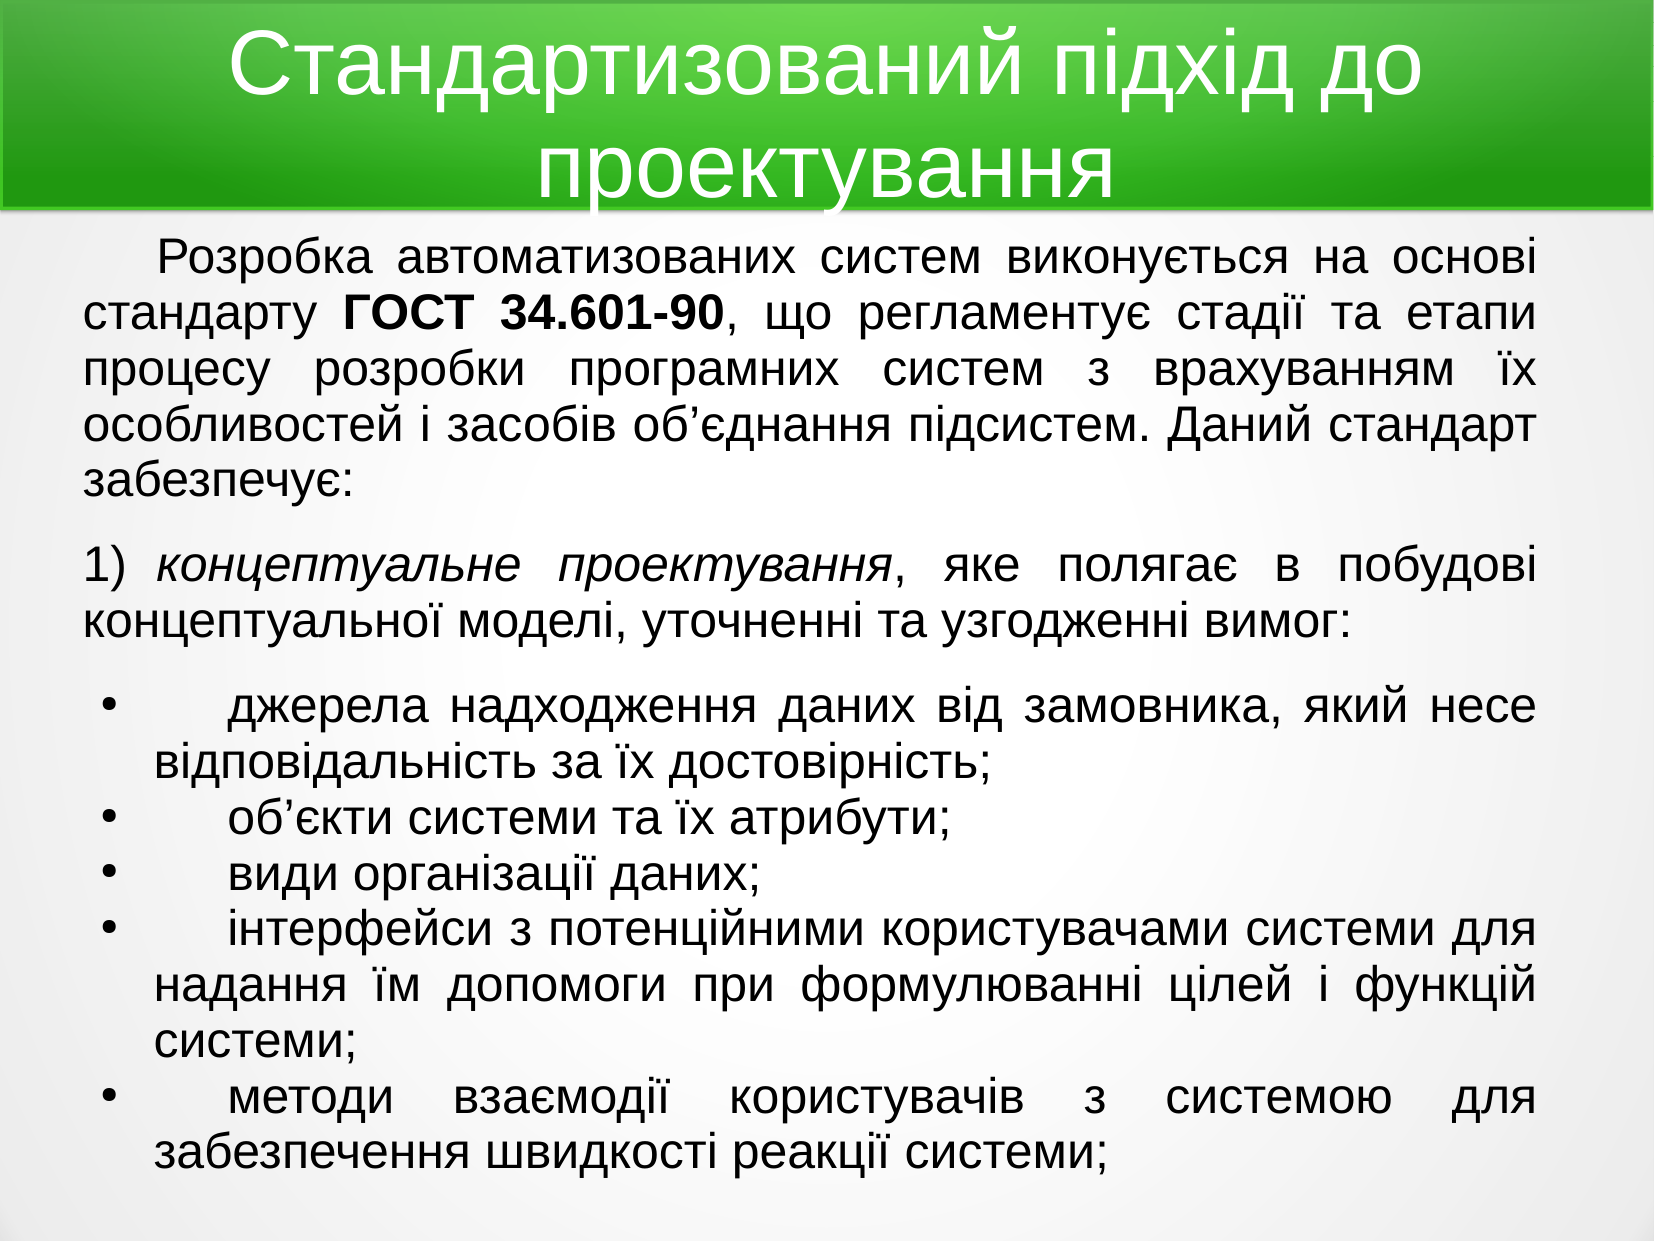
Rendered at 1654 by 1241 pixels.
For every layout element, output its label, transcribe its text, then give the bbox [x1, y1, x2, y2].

list Розробка автоматизованих систем виконується на основі стандарту ГОСТ 34.601-90, що регламентує стадії та етапи процесу розробки програмних систем з врахуванням їх особливостей і засобів об’єднання підсистем. Даний стандарт забезпечує: 1) концептуальне проектування, яке полягає в побудові концептуальної моделі, уточненні та узгодженні вимог: джерела надходження даних від замовника, який несе відпові­дальність за їх достовірність; об’єкти системи та їх атрибути; види організації даних; інтерфейси з потенційними користувачами системи для на­дання їм допомоги при формулюванні цілей і функцій системи; методи взаємодії користувачів з системою для забезпечення швидкості реакції системи; [82, 228, 1538, 1217]
title Стандартизований підхід до проектування [82, 11, 1571, 217]
